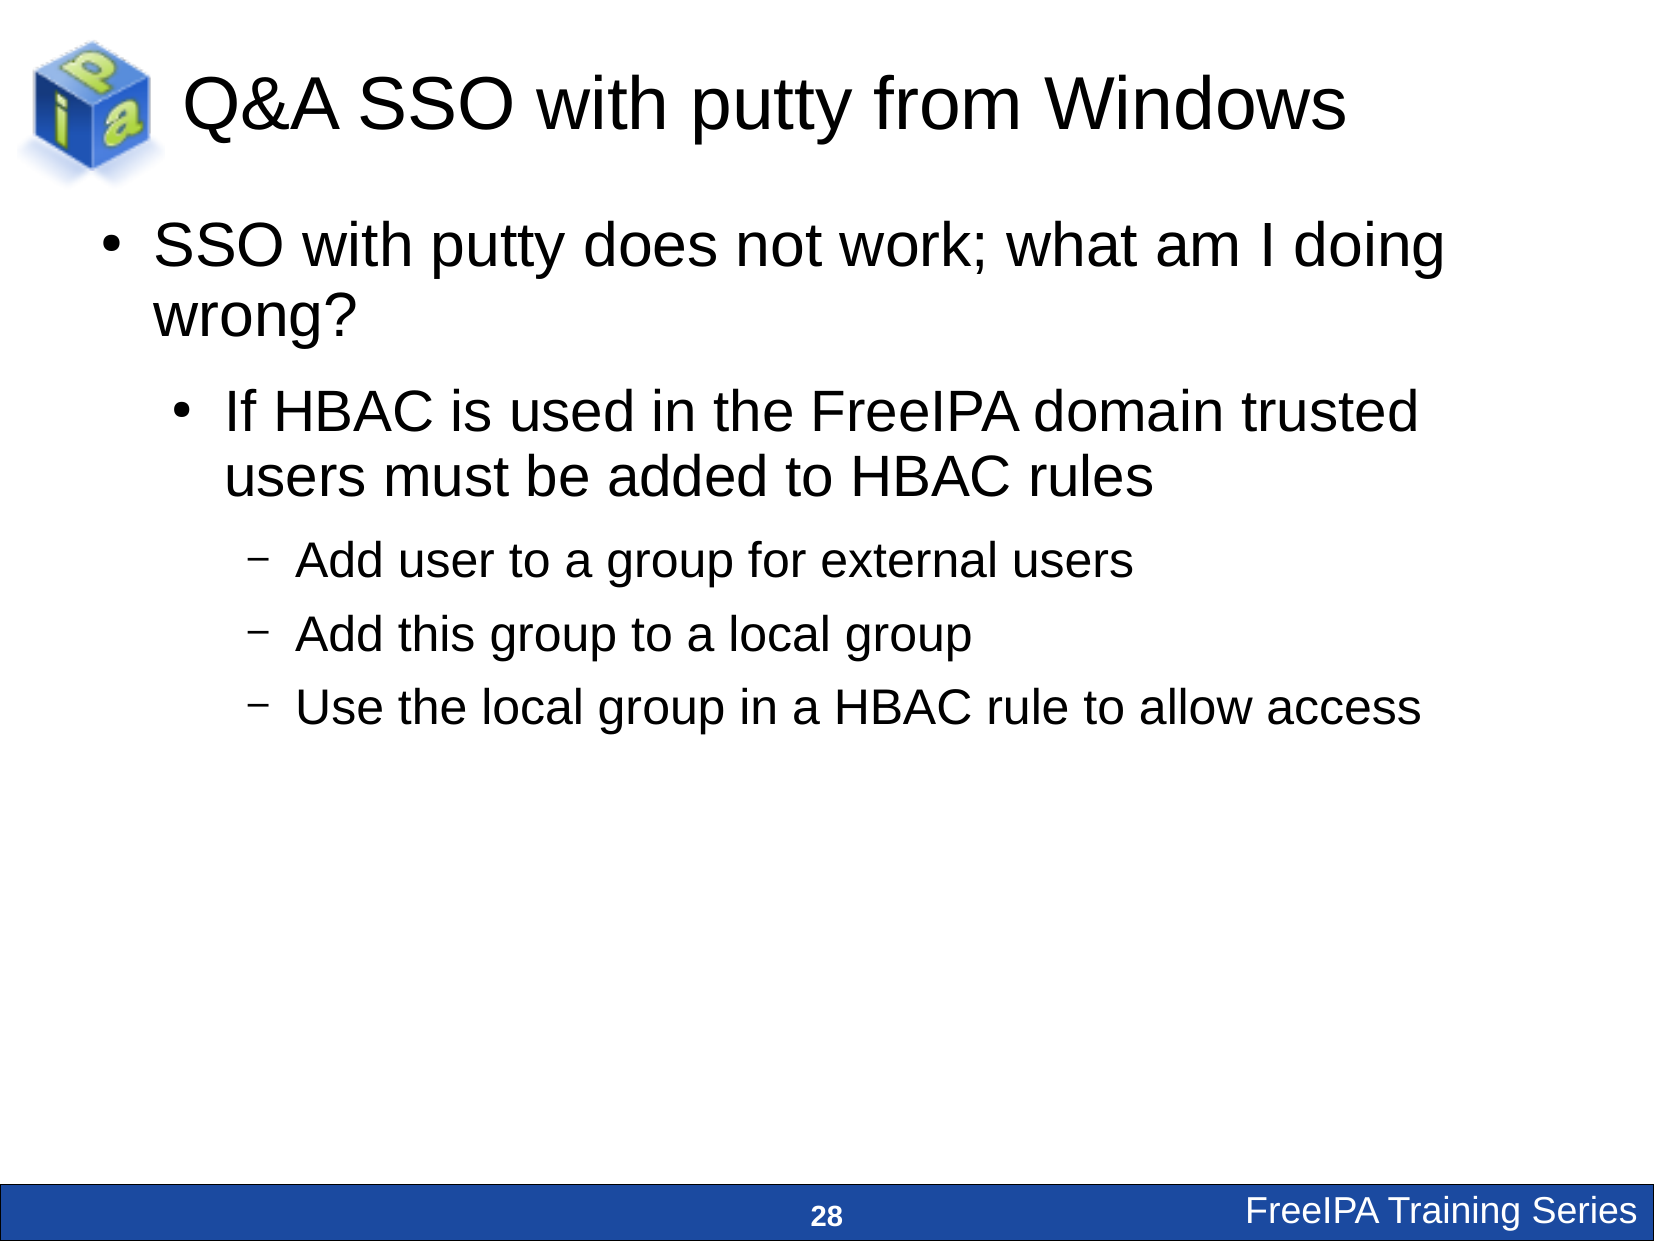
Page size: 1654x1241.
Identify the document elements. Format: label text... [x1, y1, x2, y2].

list SSO with putty does not work; what am I doing wrong? If HBAC is used in the FreeIPA domain trusted users must be added to HBAC rules Add user to a group for external users Add this group to a local group Use the local group in a HBAC rule to allow access [82, 209, 1571, 930]
picture [17, 34, 165, 193]
title Q&A SSO with putty from Windows [182, 31, 1579, 177]
